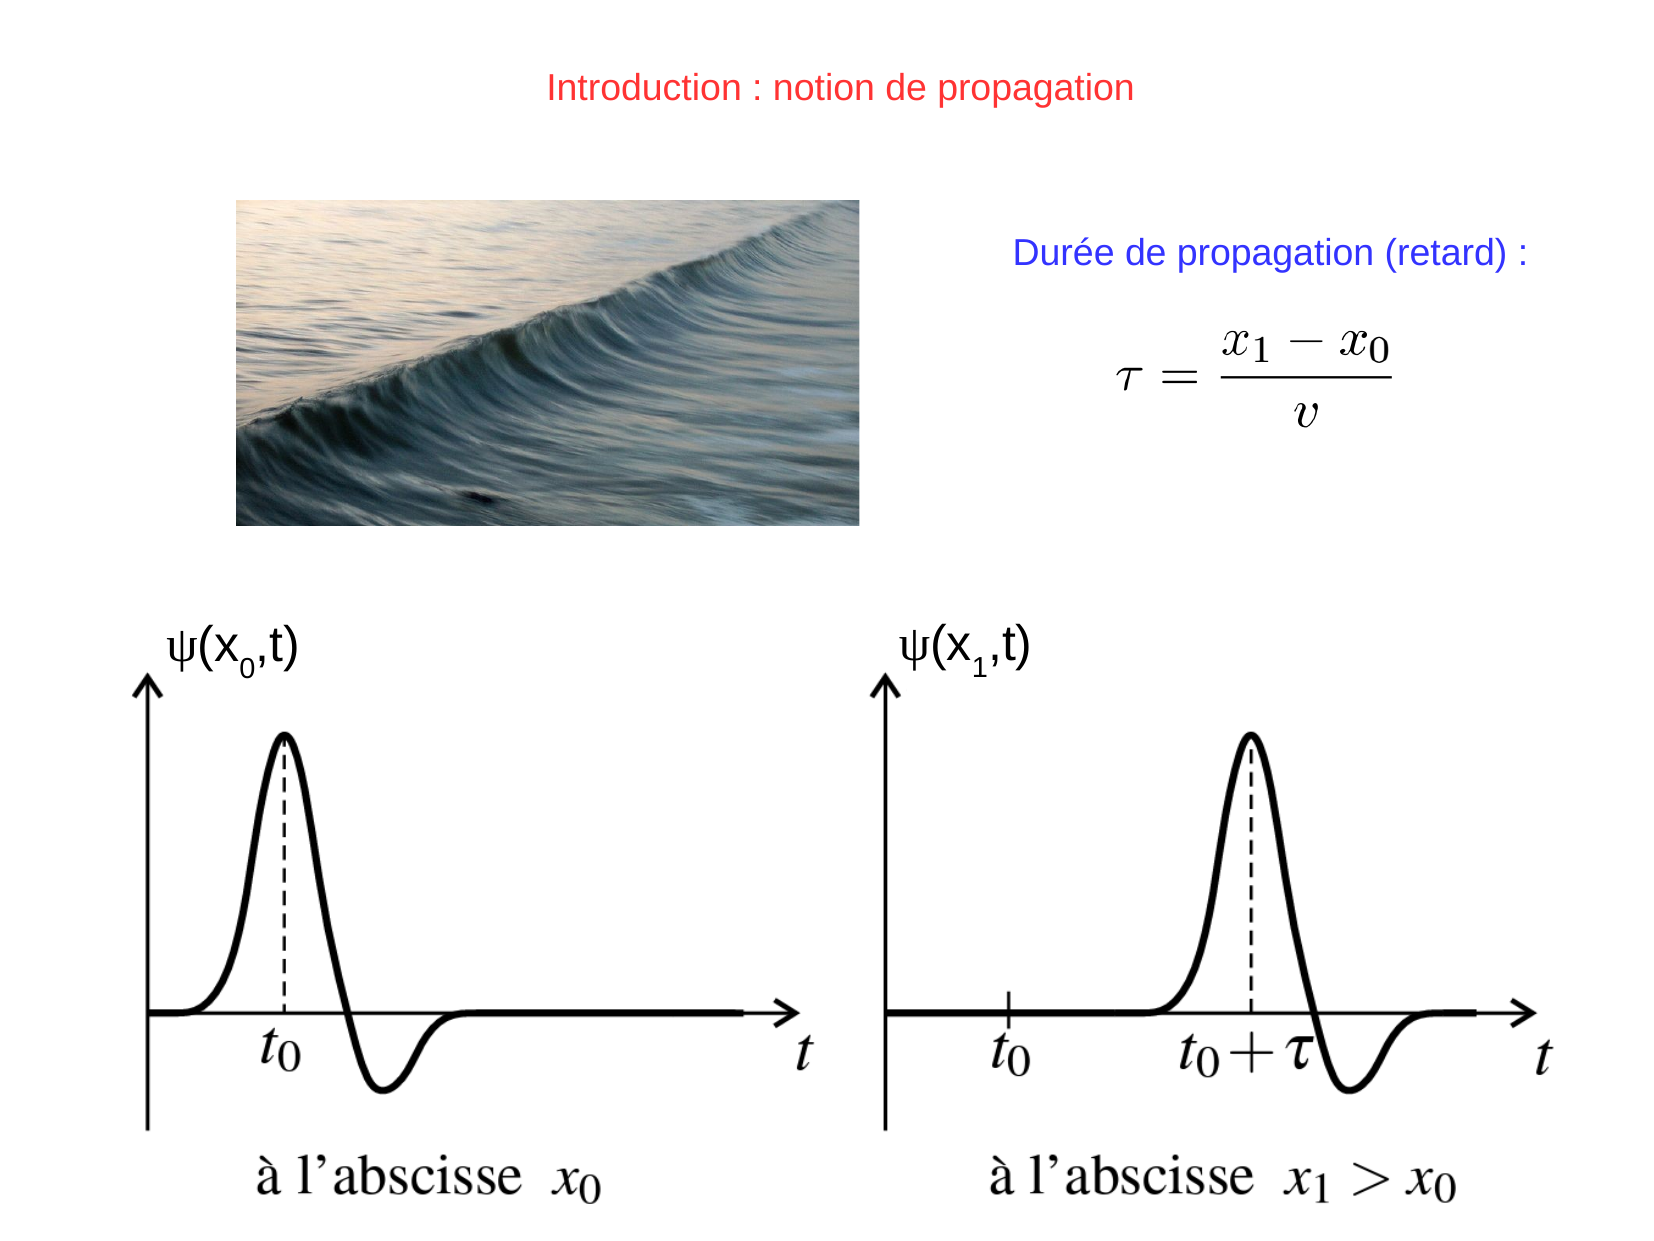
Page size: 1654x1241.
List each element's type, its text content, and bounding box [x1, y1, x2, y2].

text_box Introduction : notion de propagation [531, 59, 1170, 116]
text_box [907, 617, 1128, 718]
picture [70, 617, 1595, 1232]
picture [236, 200, 860, 526]
text_box ψ(x0,t) [151, 609, 348, 692]
text_box Durée de propagation (retard) : [998, 224, 1565, 284]
picture [1074, 301, 1430, 449]
text_box [168, 625, 389, 726]
text_box ψ(x1,t) [884, 608, 1081, 691]
